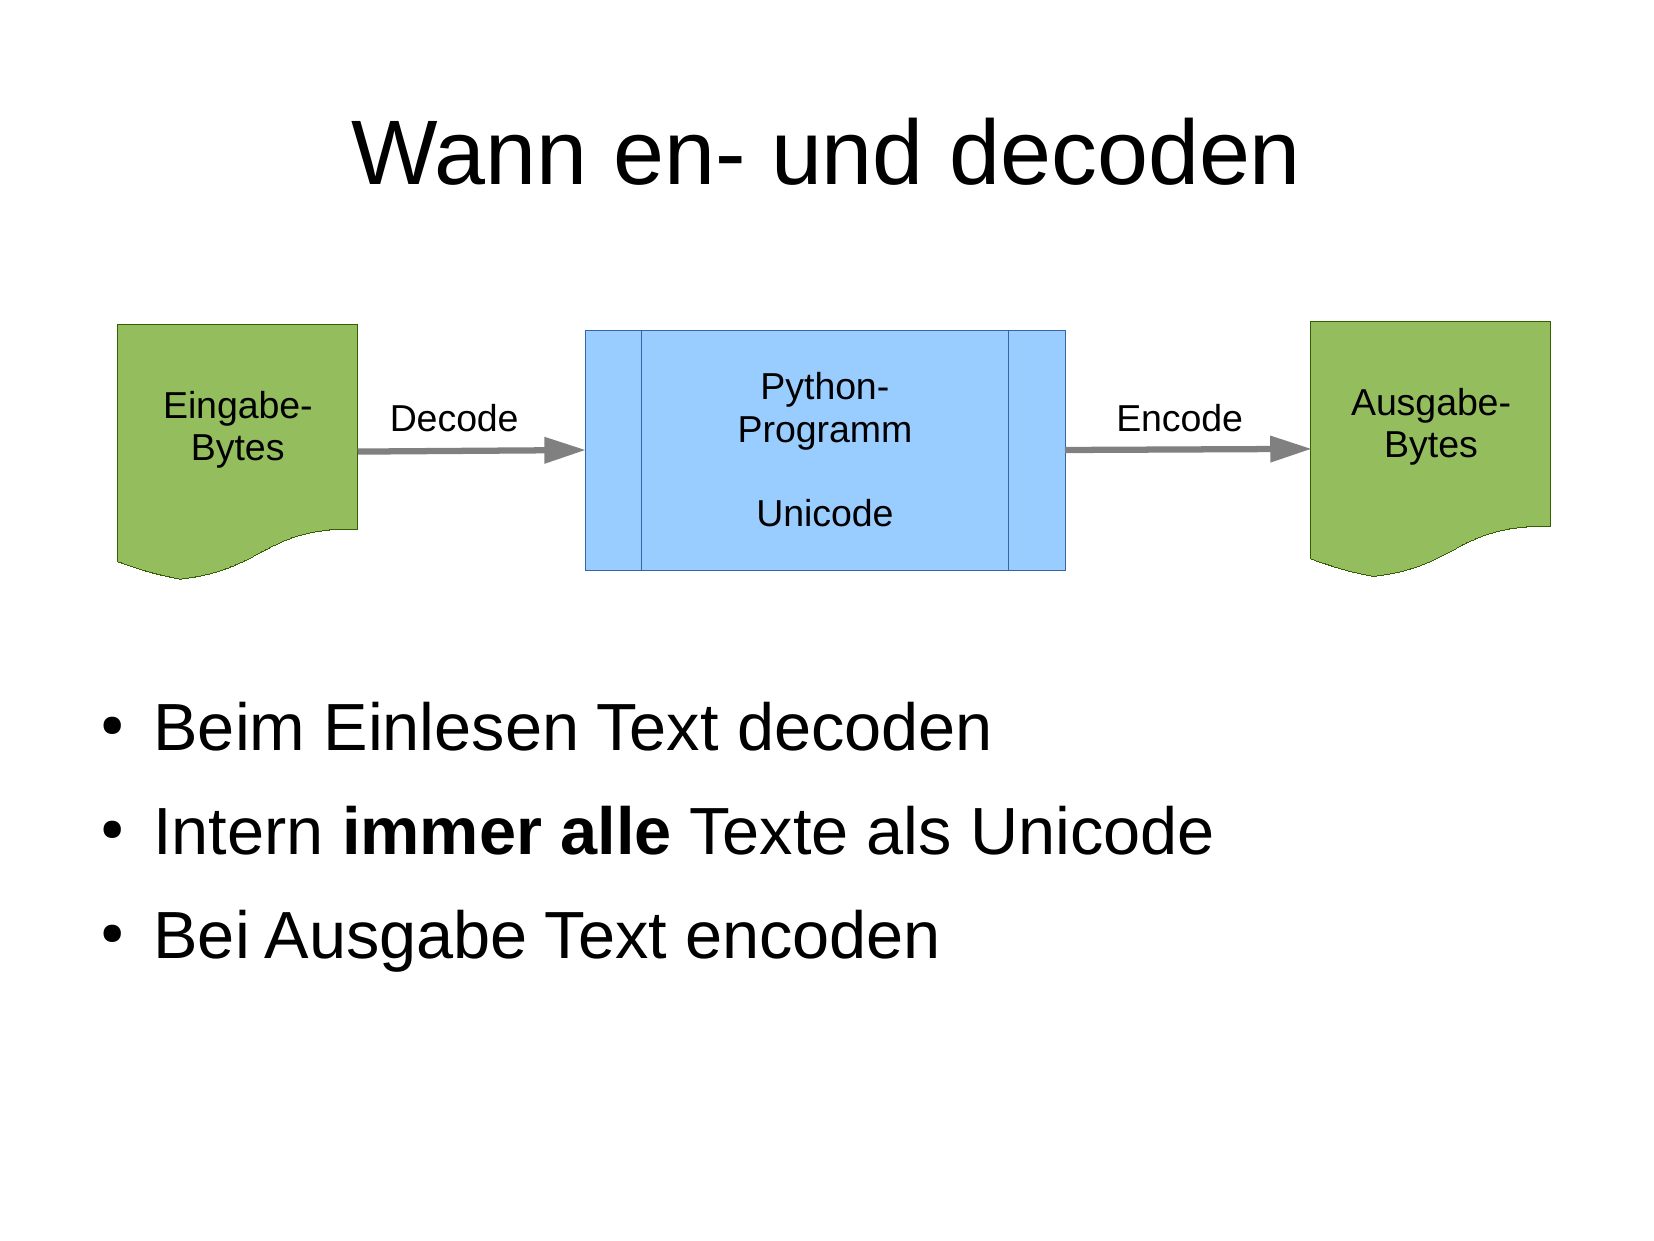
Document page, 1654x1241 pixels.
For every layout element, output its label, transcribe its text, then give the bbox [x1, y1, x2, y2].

text_box Eingabe- Bytes [117, 324, 358, 580]
text_box Decode [375, 390, 534, 447]
text_box Python- Programm Unicode [585, 330, 1065, 571]
text_box Ausgabe- Bytes [1310, 321, 1551, 577]
list Beim Einlesen Text decoden Intern immer alle Texte als Unicode Bei Ausgabe Text encoden [82, 690, 1571, 1010]
title Wann en- und decoden [82, 49, 1571, 257]
text_box Encode [1101, 390, 1259, 447]
